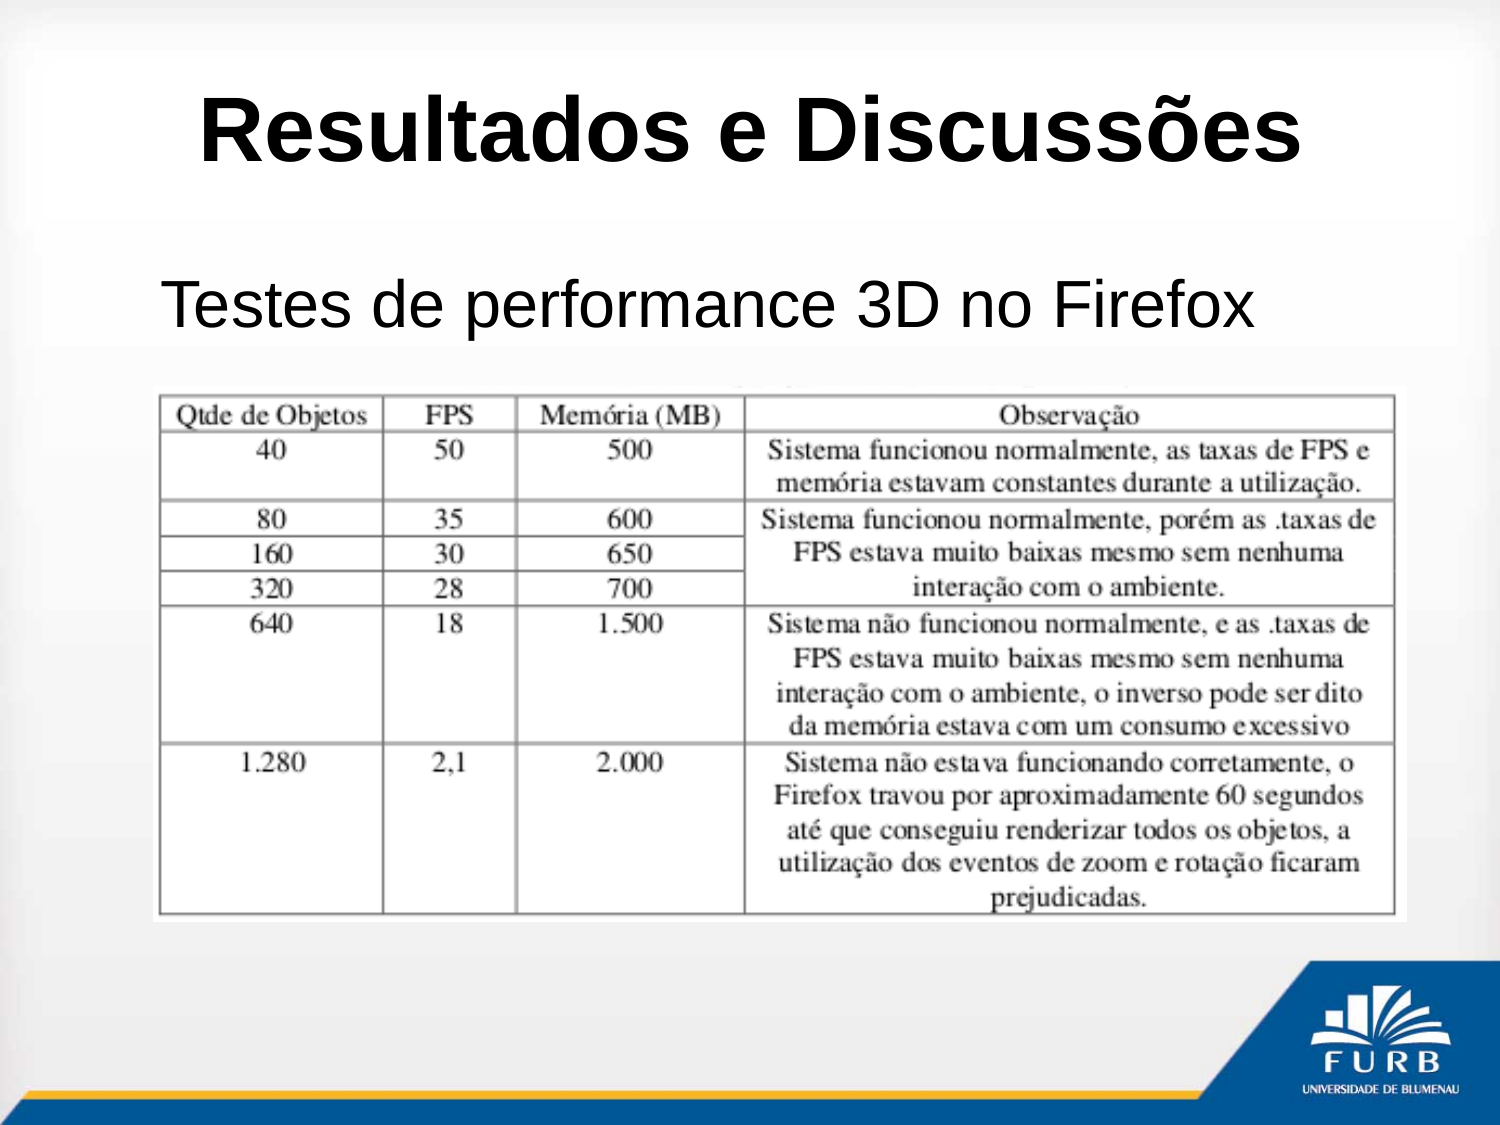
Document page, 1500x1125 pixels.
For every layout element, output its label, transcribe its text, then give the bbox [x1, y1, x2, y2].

text_box Testes de performance 3D no Firefox [145, 259, 1276, 350]
picture [0, 0, 1500, 1125]
text_box Resultados e Discussões [76, 30, 1427, 219]
